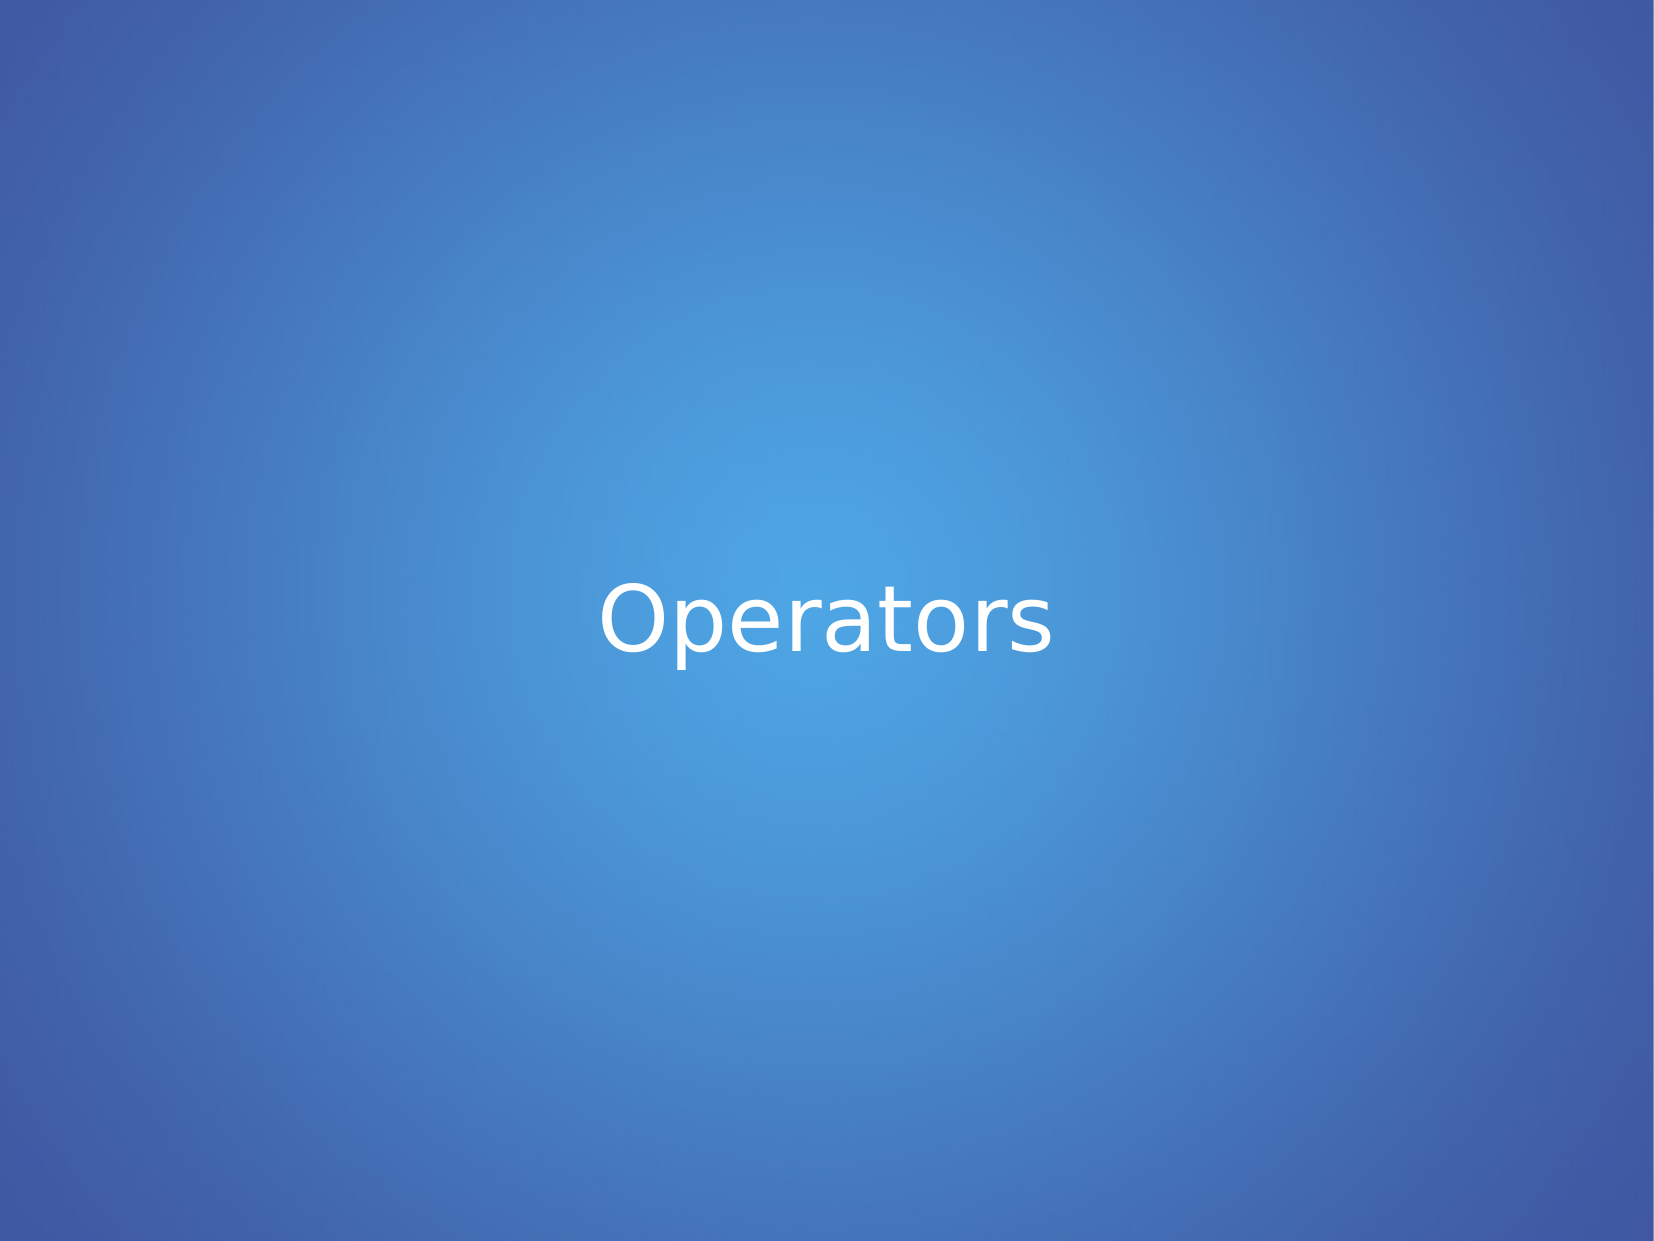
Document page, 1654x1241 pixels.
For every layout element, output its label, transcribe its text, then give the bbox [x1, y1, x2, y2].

title Operators [82, 544, 1571, 696]
picture [0, 0, 1654, 1241]
